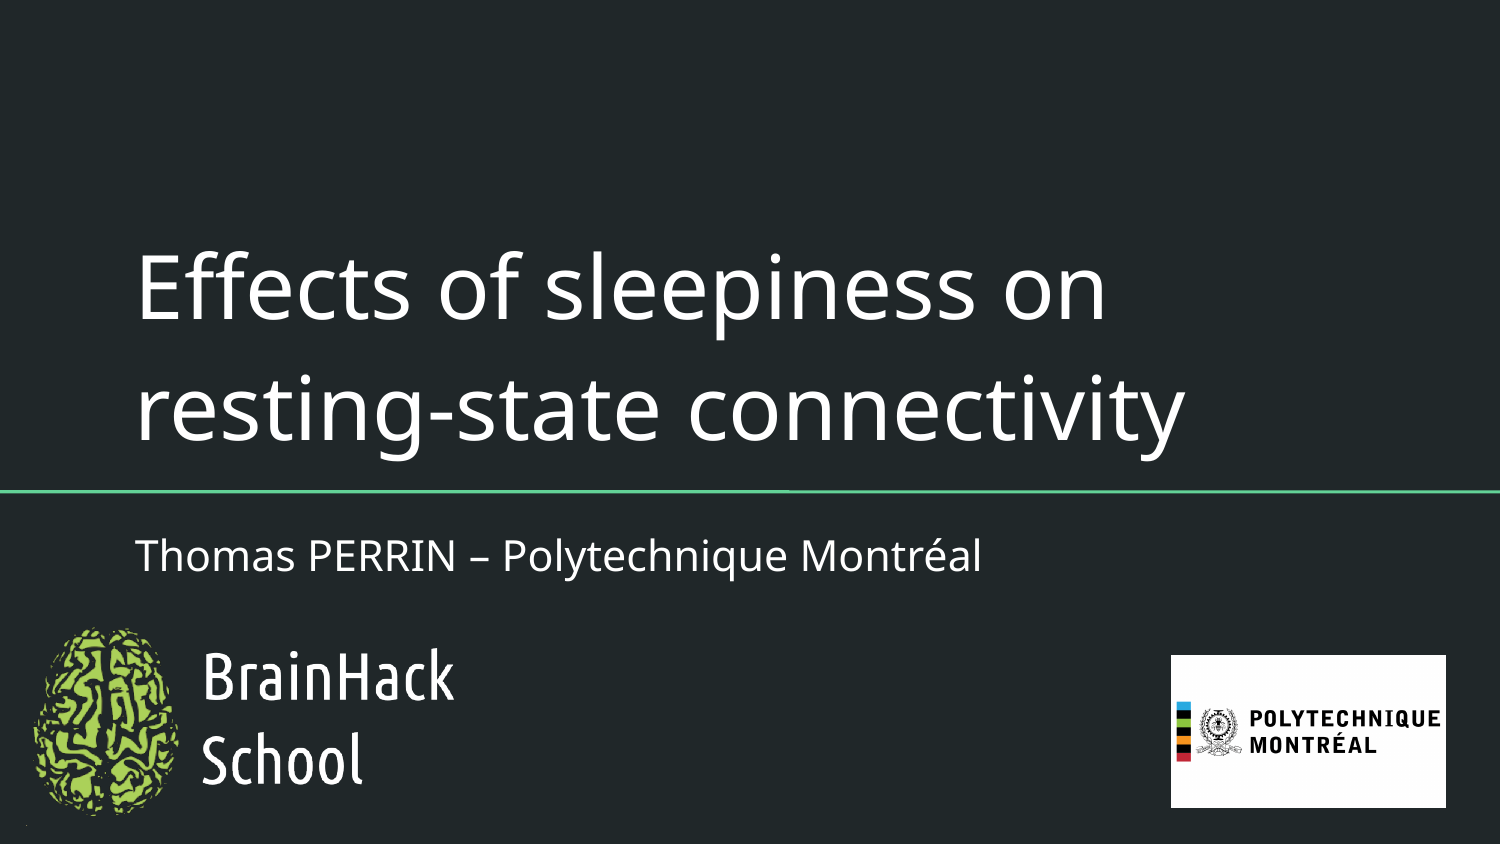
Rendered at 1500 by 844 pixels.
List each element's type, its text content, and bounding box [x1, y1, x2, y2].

picture [1171, 655, 1446, 808]
picture [26, 615, 552, 826]
subtitle Thomas PERRIN – Polytechnique Montréal [119, 510, 1381, 600]
title Effects of sleepiness on resting-state connectivity [119, 208, 1381, 482]
